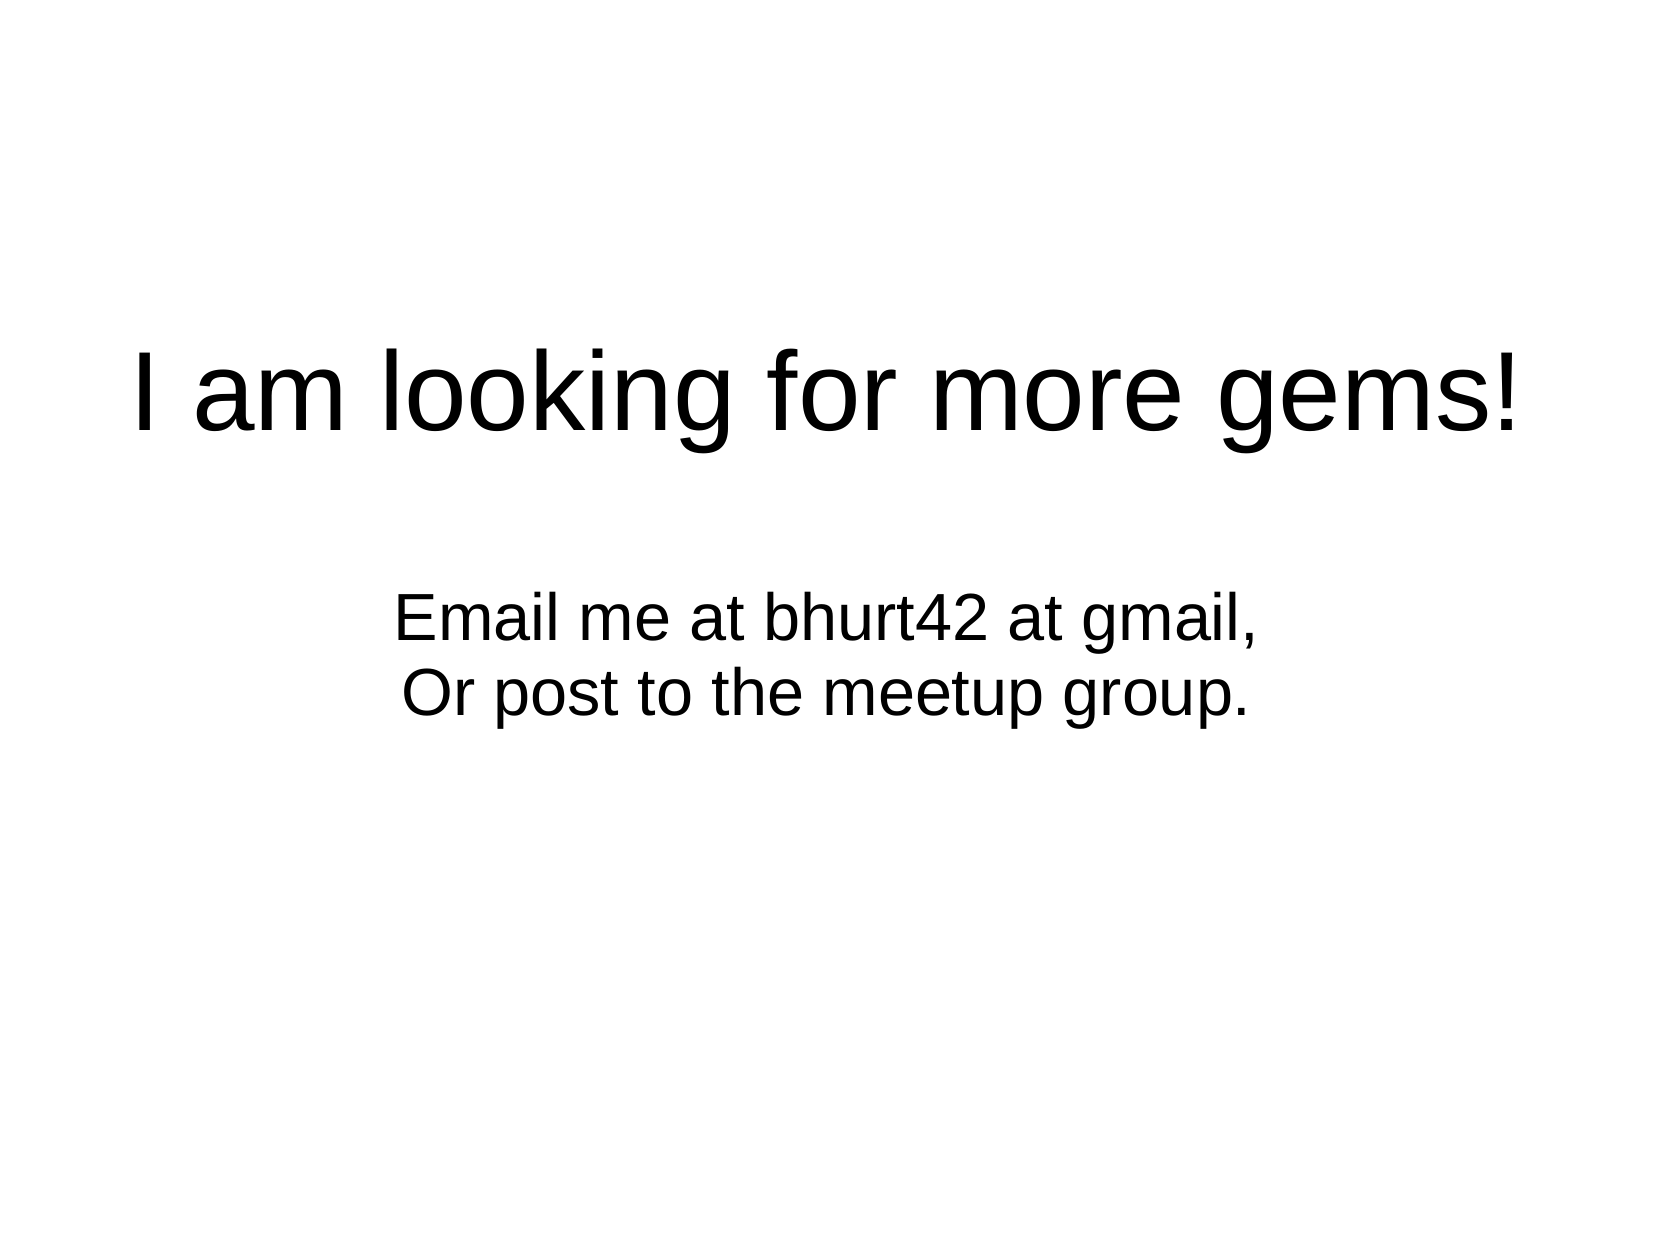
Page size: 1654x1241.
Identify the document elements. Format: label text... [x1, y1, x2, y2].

subtitle I am looking for more gems! Email me at bhurt42 at gmail, Or post to the meetup group. [82, 49, 1571, 1010]
